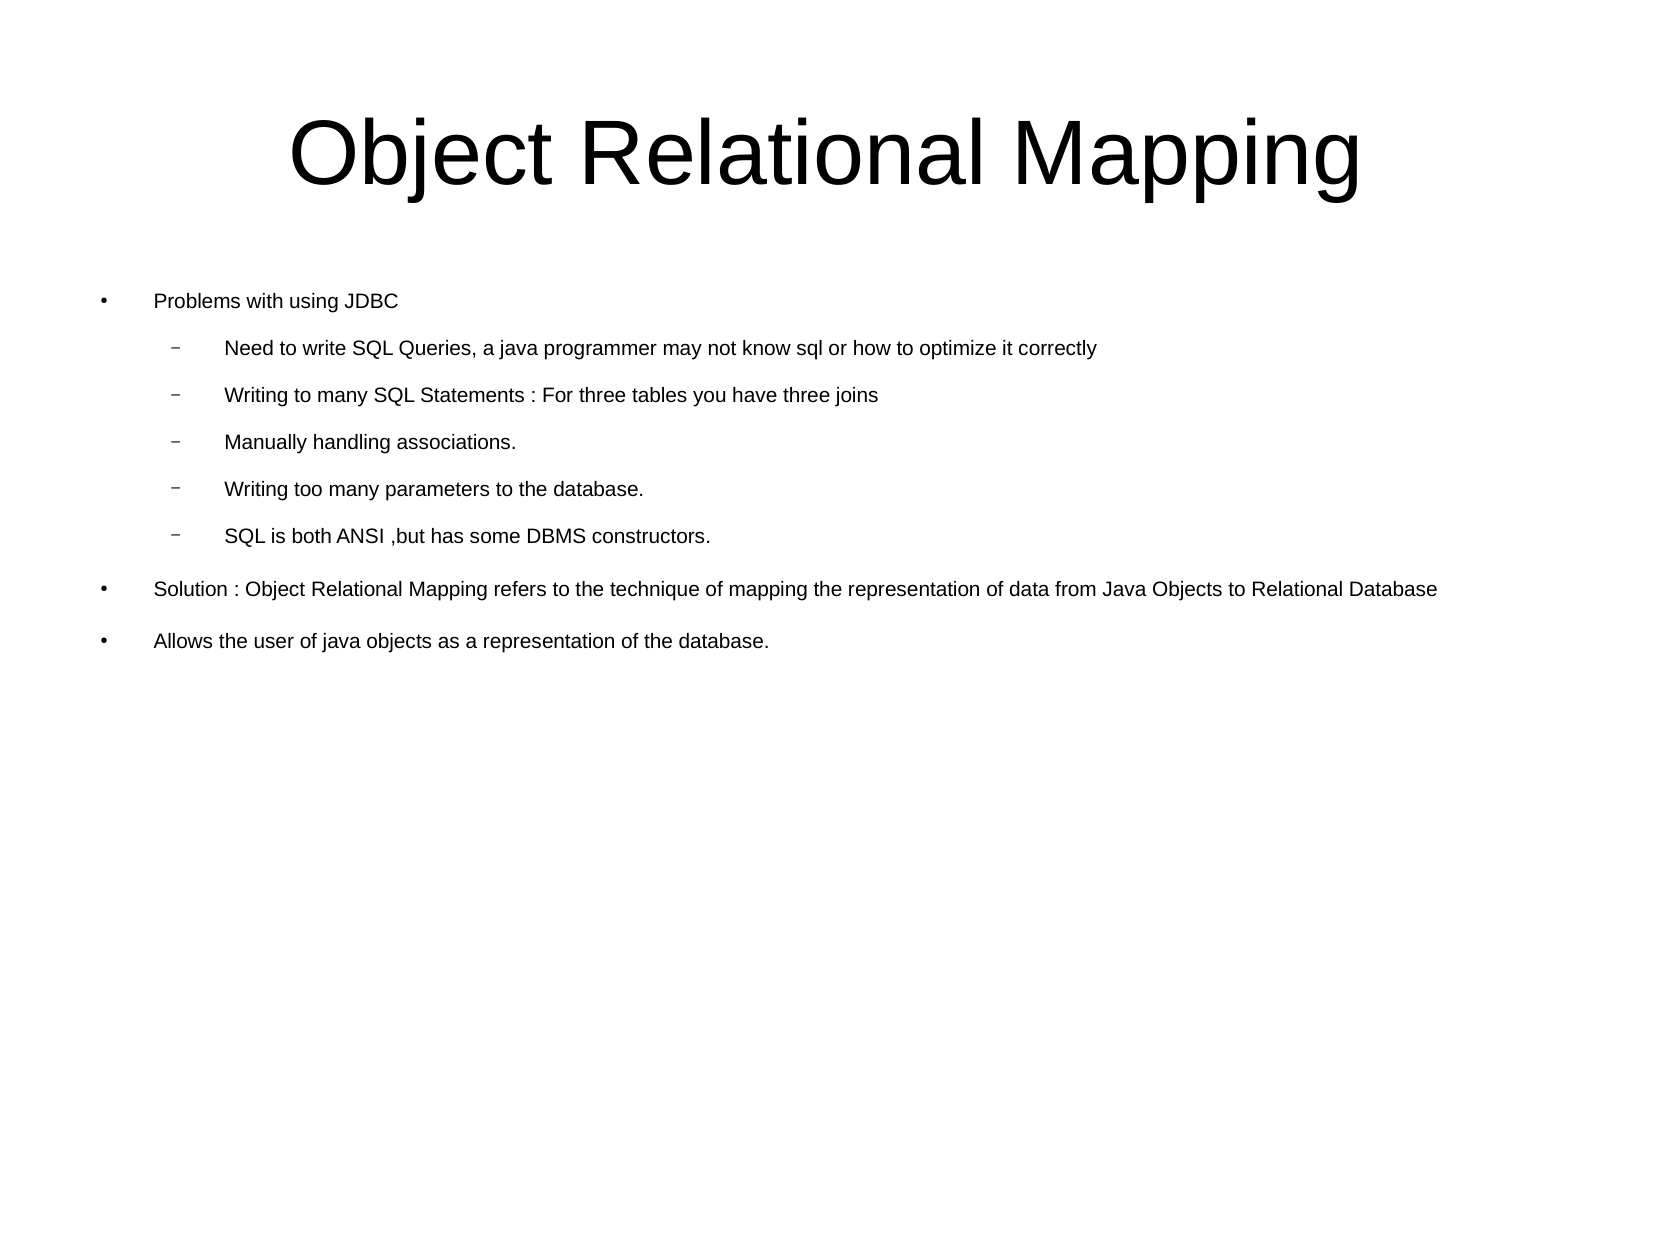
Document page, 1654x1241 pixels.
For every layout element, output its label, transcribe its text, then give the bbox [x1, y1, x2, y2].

title Object Relational Mapping [82, 49, 1571, 257]
list Problems with using JDBC Need to write SQL Queries, a java programmer may not know sql or how to optimize it correctly Writing to many SQL Statements : For three tables you have three joins Manually handling associations. Writing too many parameters to the database. SQL is both ANSI ,but has some DBMS constructors. Solution : Object Relational Mapping refers to the technique of mapping the representation of data from Java Objects to Relational Database Allows the user of java objects as a representation of the database. [82, 290, 1571, 1010]
